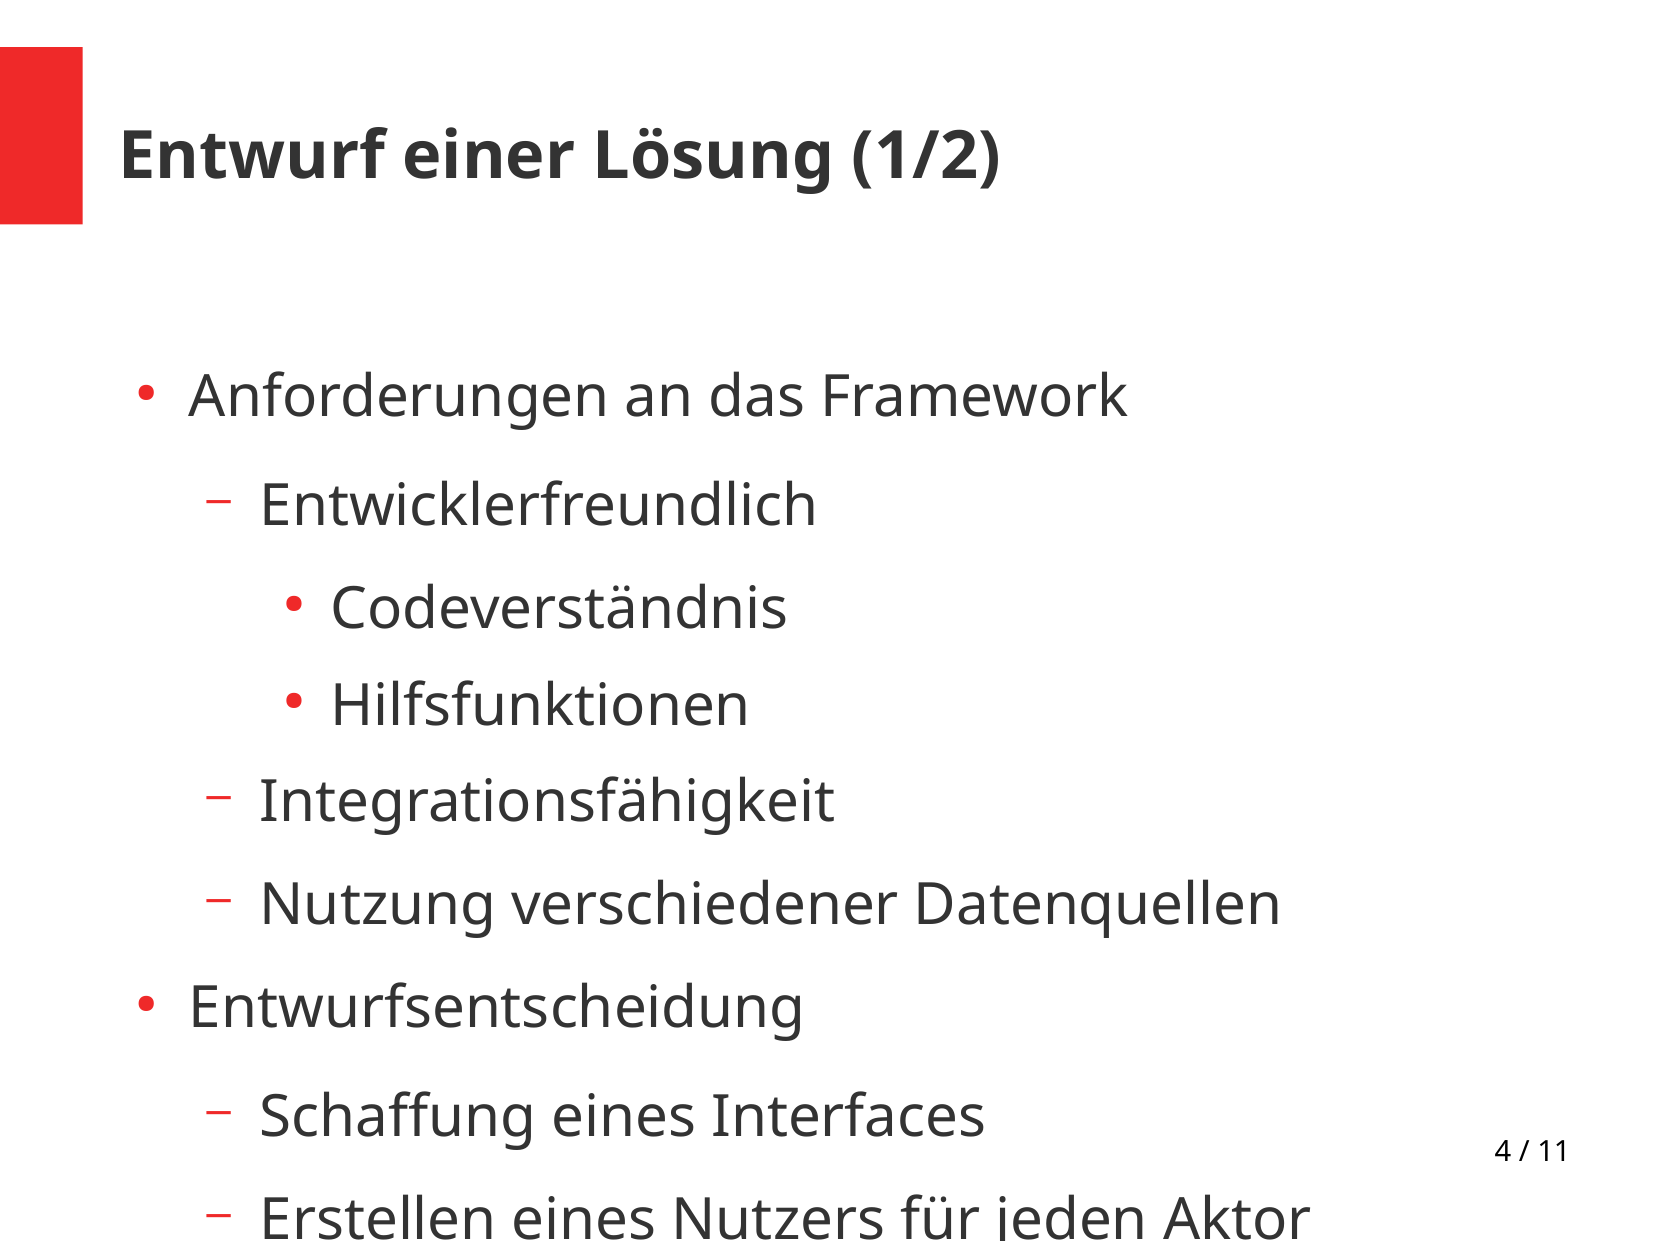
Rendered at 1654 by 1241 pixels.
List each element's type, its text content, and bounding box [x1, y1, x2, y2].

list Anforderungen an das Framework Entwicklerfreundlich Codeverständnis Hilfsfunktionen Integrationsfähigkeit Nutzung verschiedener Datenquellen Entwurfsentscheidung Schaffung eines Interfaces Erstellen eines Nutzers für jeden Aktor [118, 354, 1536, 1074]
title Entwurf einer Lösung (1/2) [118, 49, 1571, 257]
